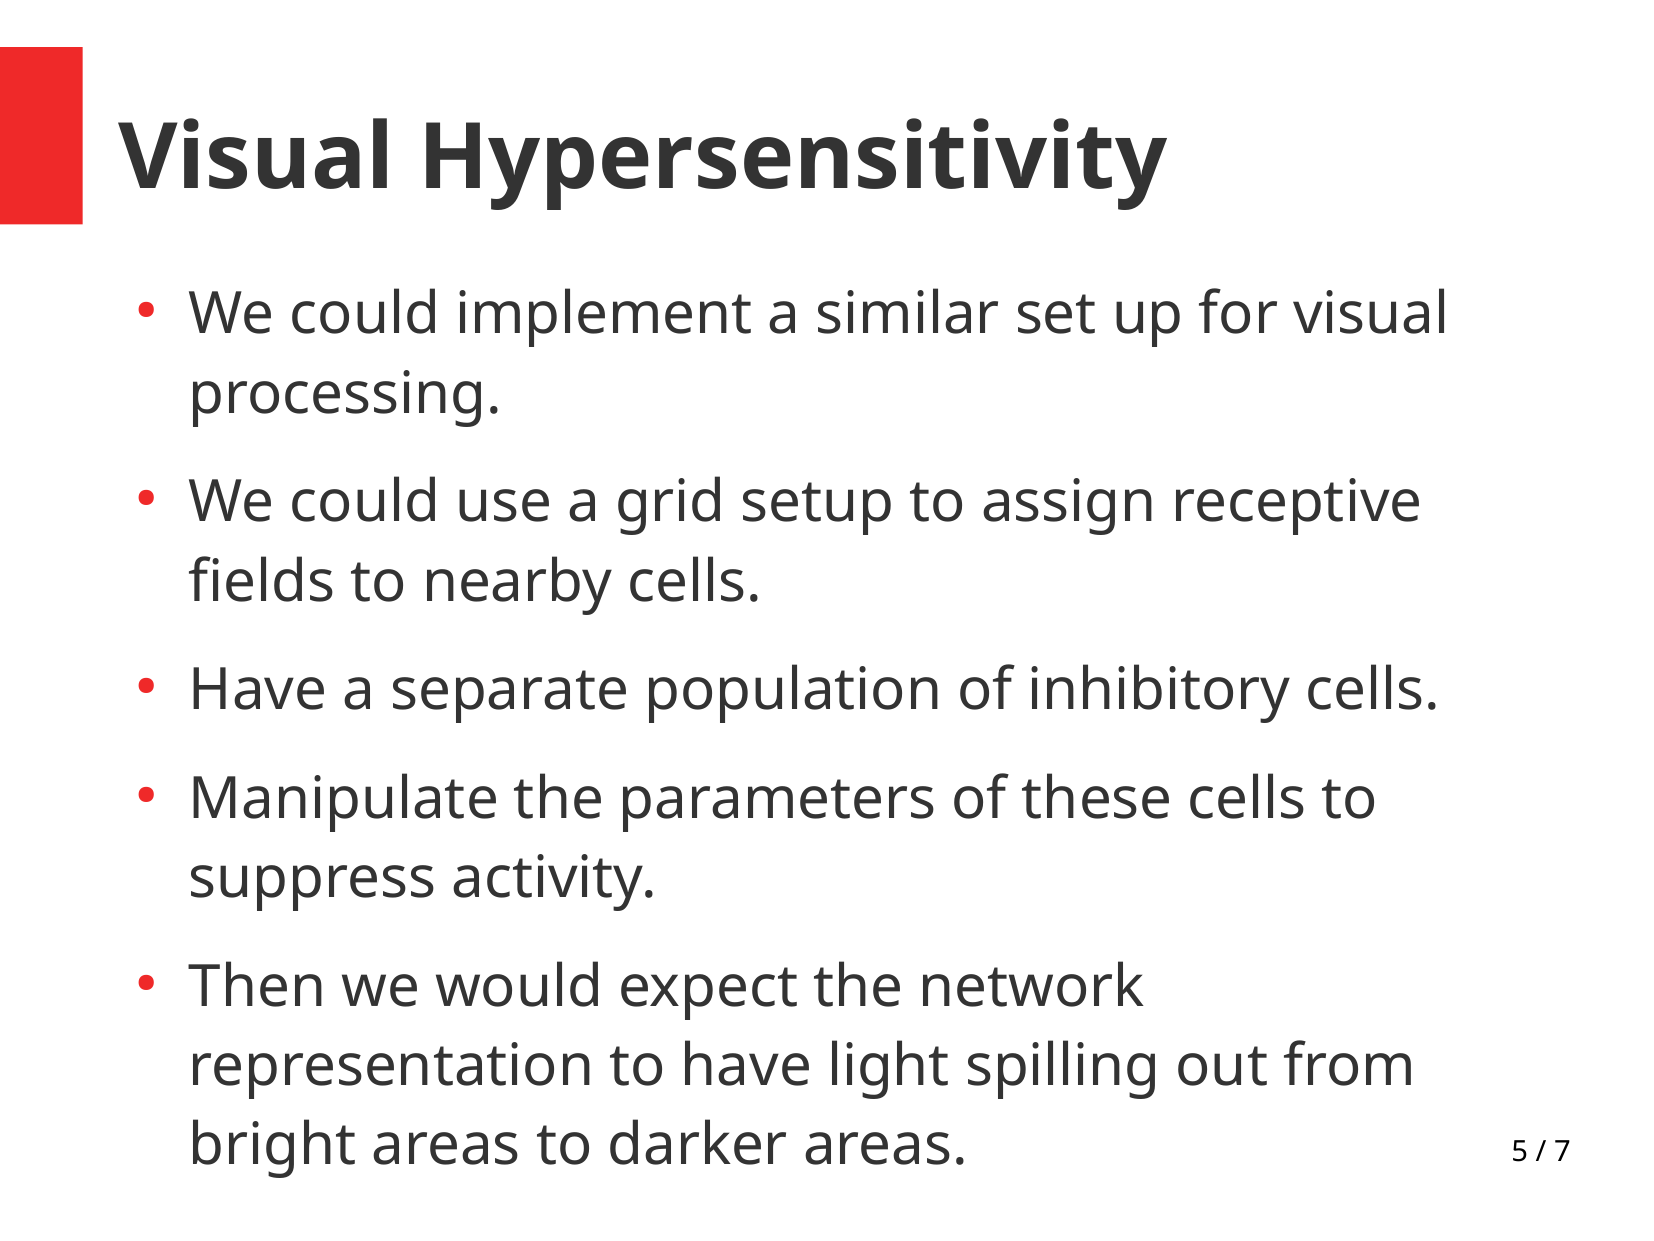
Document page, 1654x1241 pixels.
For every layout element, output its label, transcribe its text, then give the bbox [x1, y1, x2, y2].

list We could implement a similar set up for visual processing. We could use a grid setup to assign receptive fields to nearby cells. Have a separate population of inhibitory cells. Manipulate the parameters of these cells to suppress activity. Then we would expect the network representation to have light spilling out from bright areas to darker areas. [118, 271, 1536, 1074]
title Visual Hypersensitivity [118, 49, 1571, 257]
